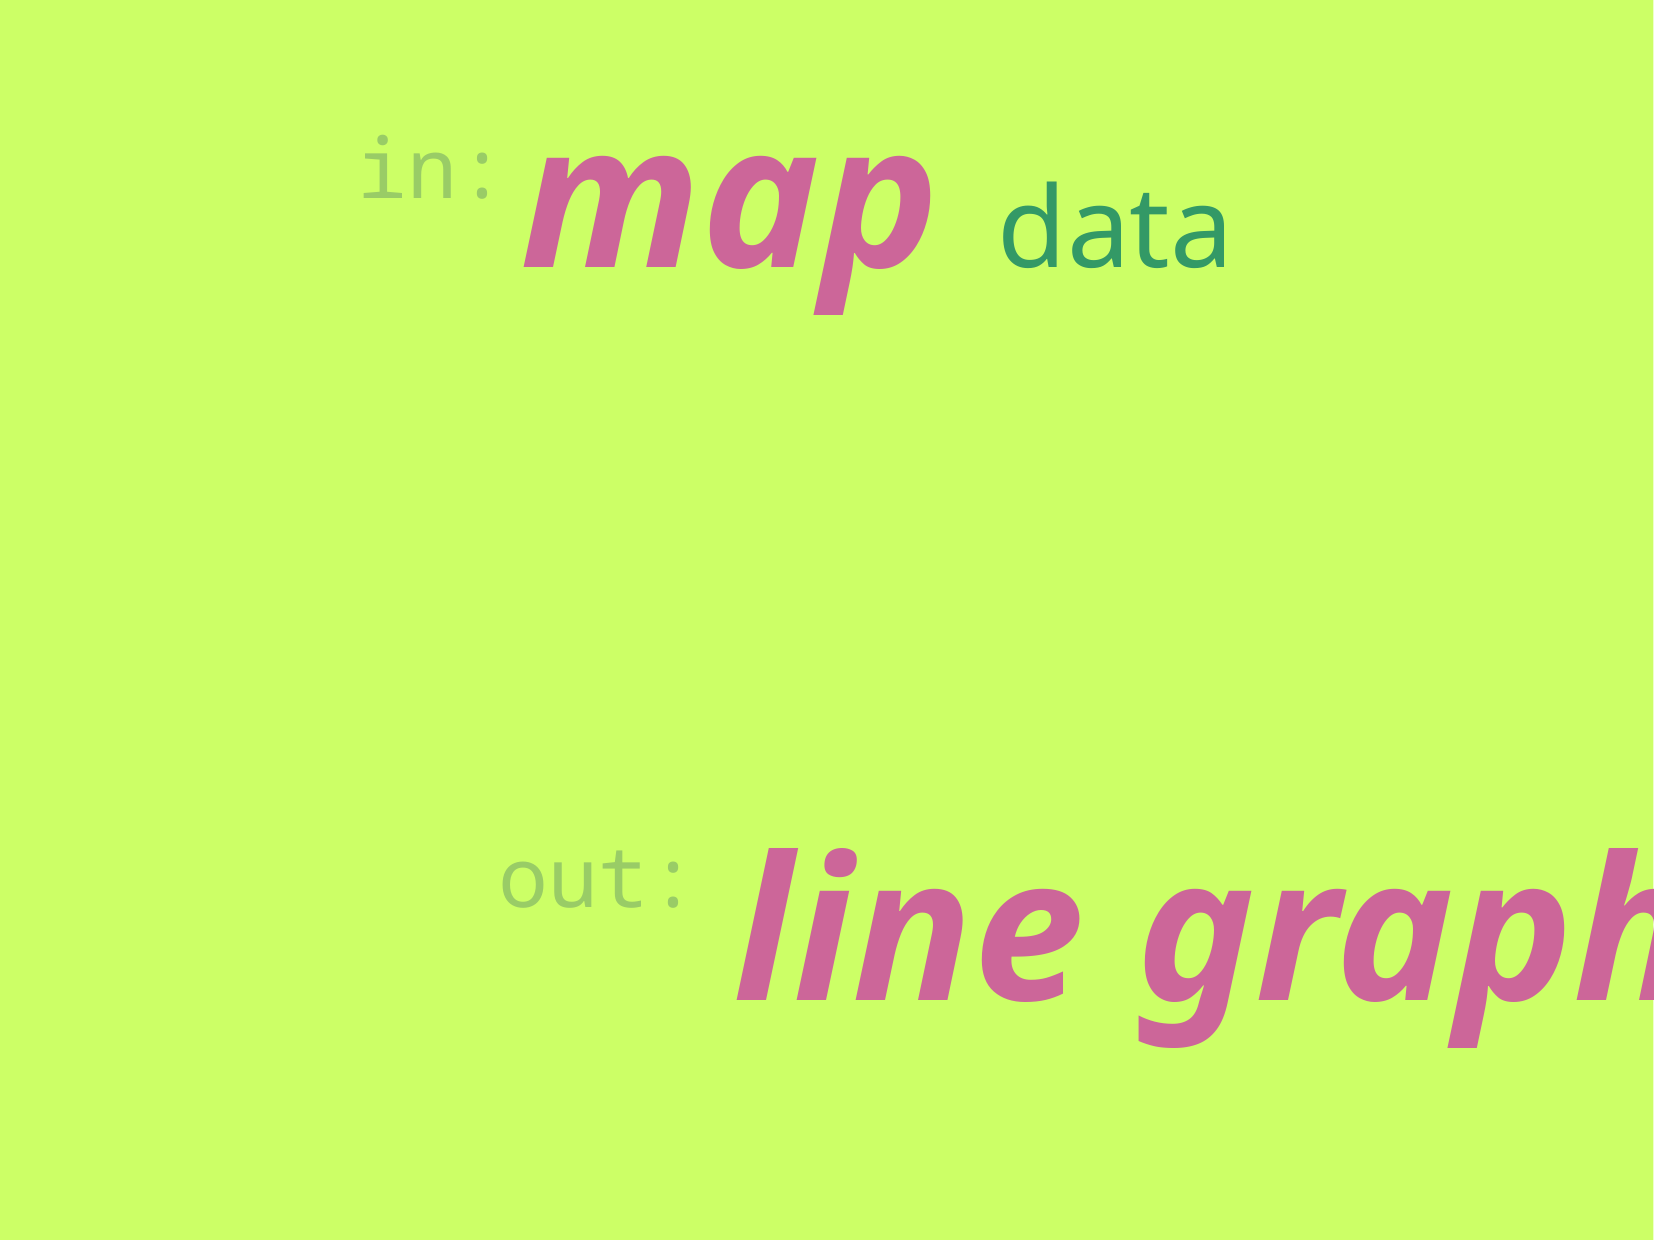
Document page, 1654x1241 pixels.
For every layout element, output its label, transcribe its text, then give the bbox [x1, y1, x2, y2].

text_box in: [342, 102, 523, 218]
text_box out: [484, 811, 714, 927]
text_box build line graph [423, 779, 1524, 1099]
text_box load map data [247, 46, 1131, 367]
